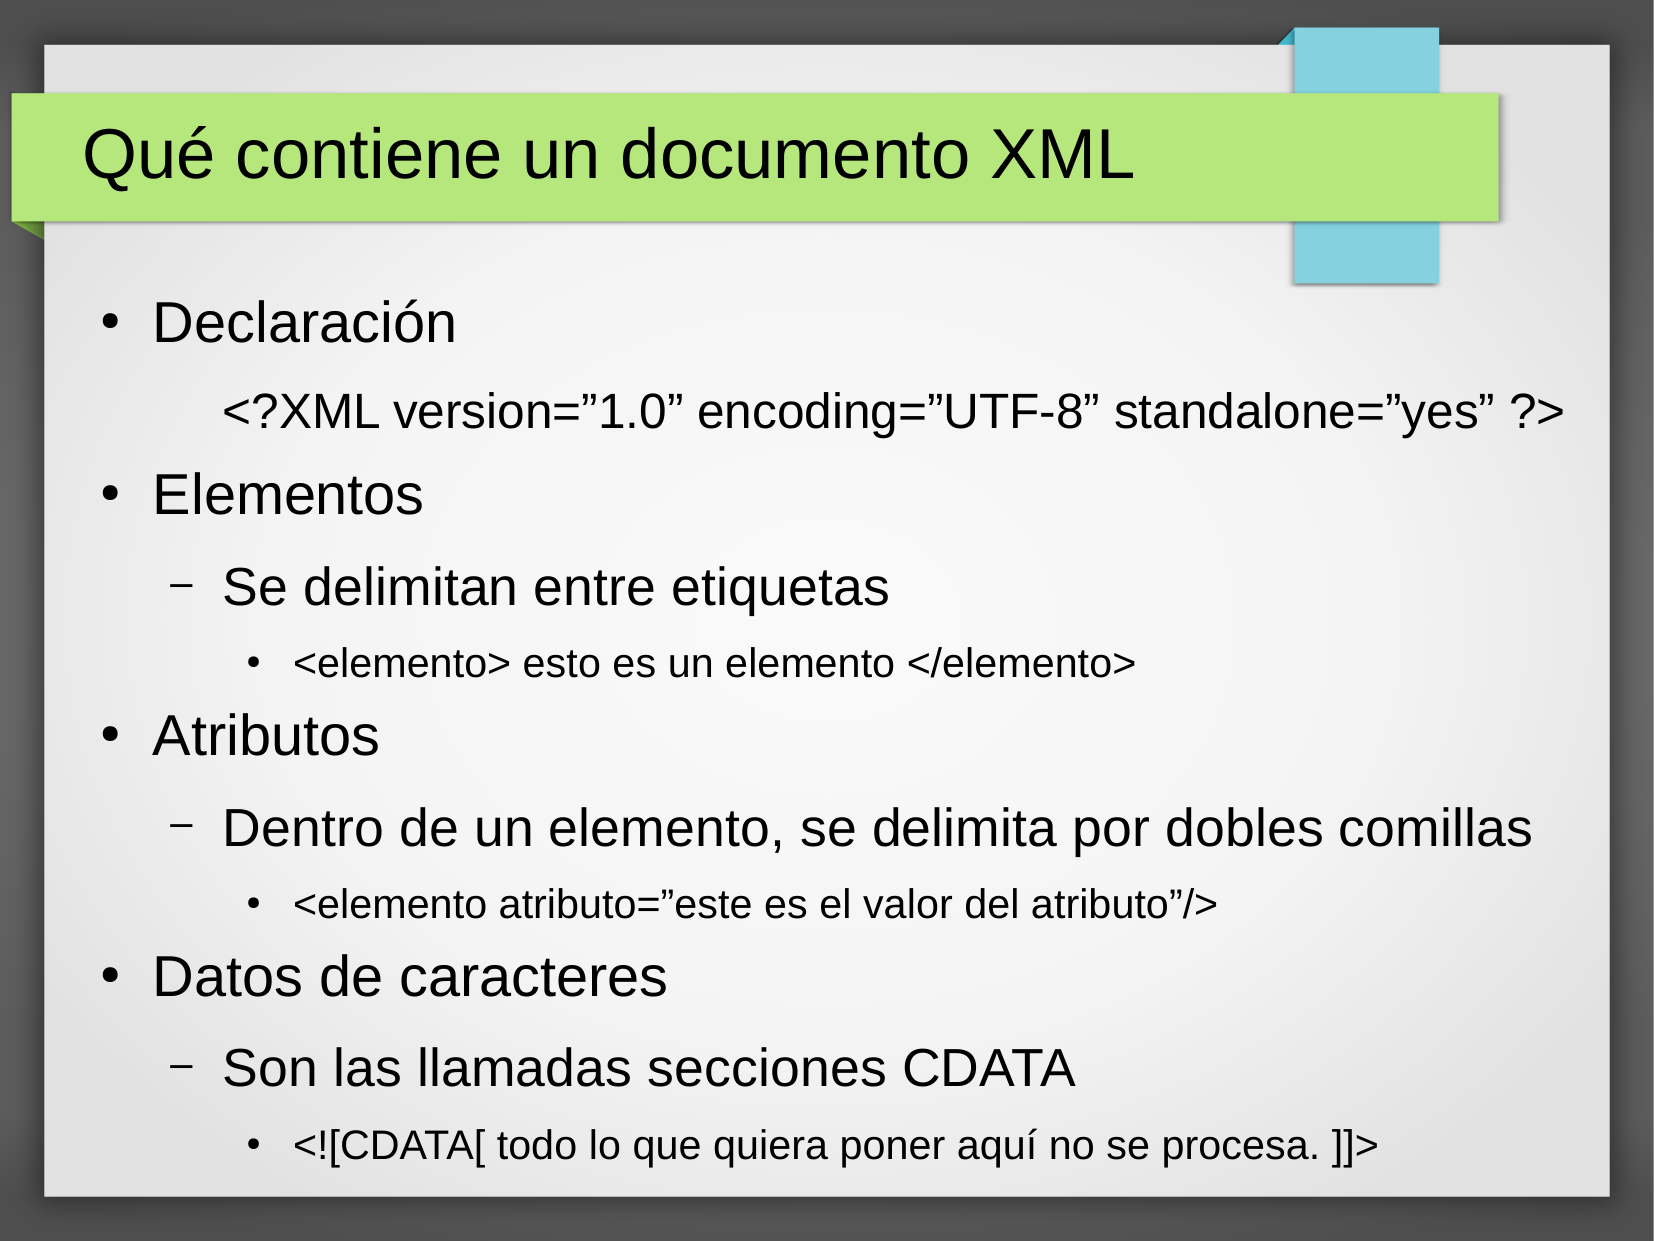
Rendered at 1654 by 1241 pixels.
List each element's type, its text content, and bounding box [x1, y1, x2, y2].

title Qué contiene un documento XML [82, 94, 1264, 213]
picture [0, 0, 1654, 1241]
list Declaración <?XML version=”1.0” encoding=”UTF-8” standalone=”yes” ?> Elementos Se delimitan entre etiquetas <elemento> esto es un elemento </elemento> Atributos Dentro de un elemento, se delimita por dobles comillas <elemento atributo=”este es el valor del atributo”/> Datos de caracteres Son las llamadas secciones CDATA <![CDATA[ todo lo que quiera poner aquí no se procesa. ]]> [82, 290, 1571, 1181]
